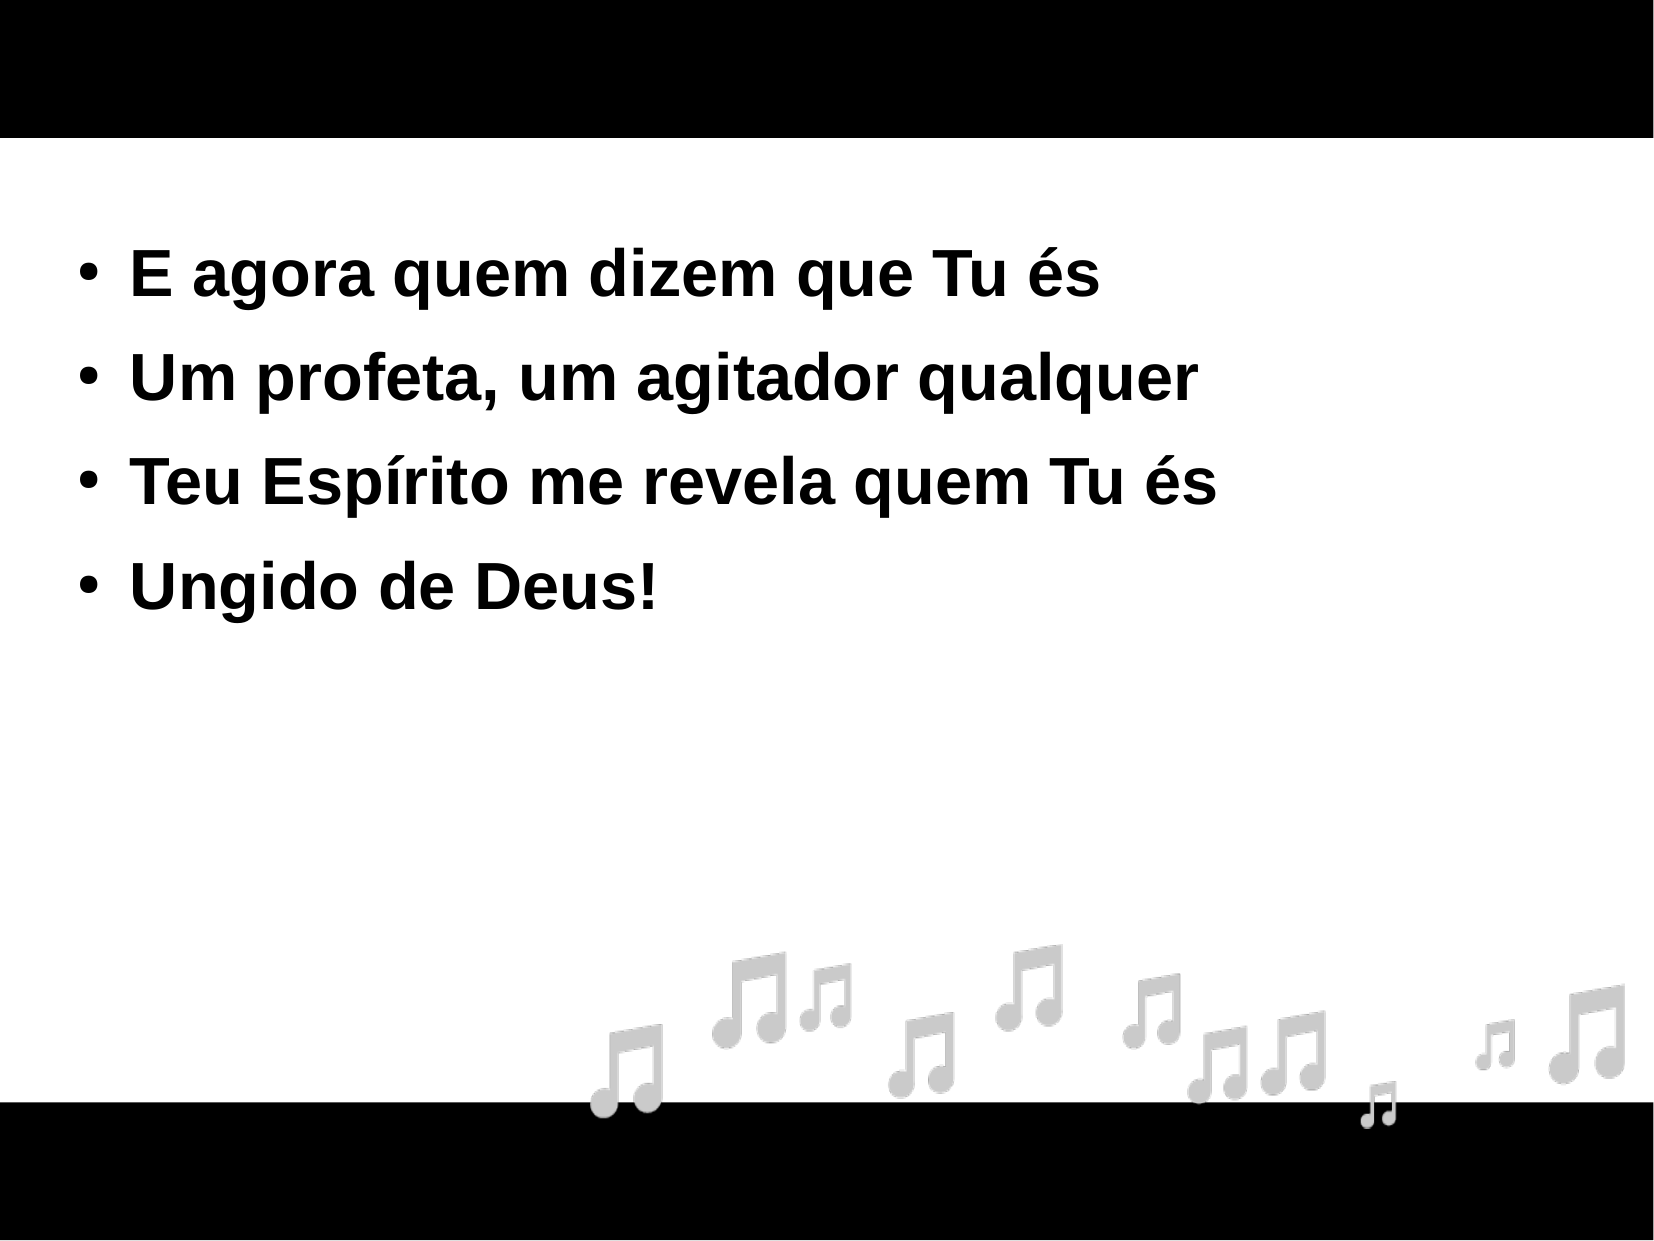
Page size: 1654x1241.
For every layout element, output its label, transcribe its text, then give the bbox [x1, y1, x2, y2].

list E agora quem dizem que Tu és Um profeta, um agitador qualquer Teu Espírito me revela quem Tu és Ungido de Deus! [59, 236, 1595, 1024]
